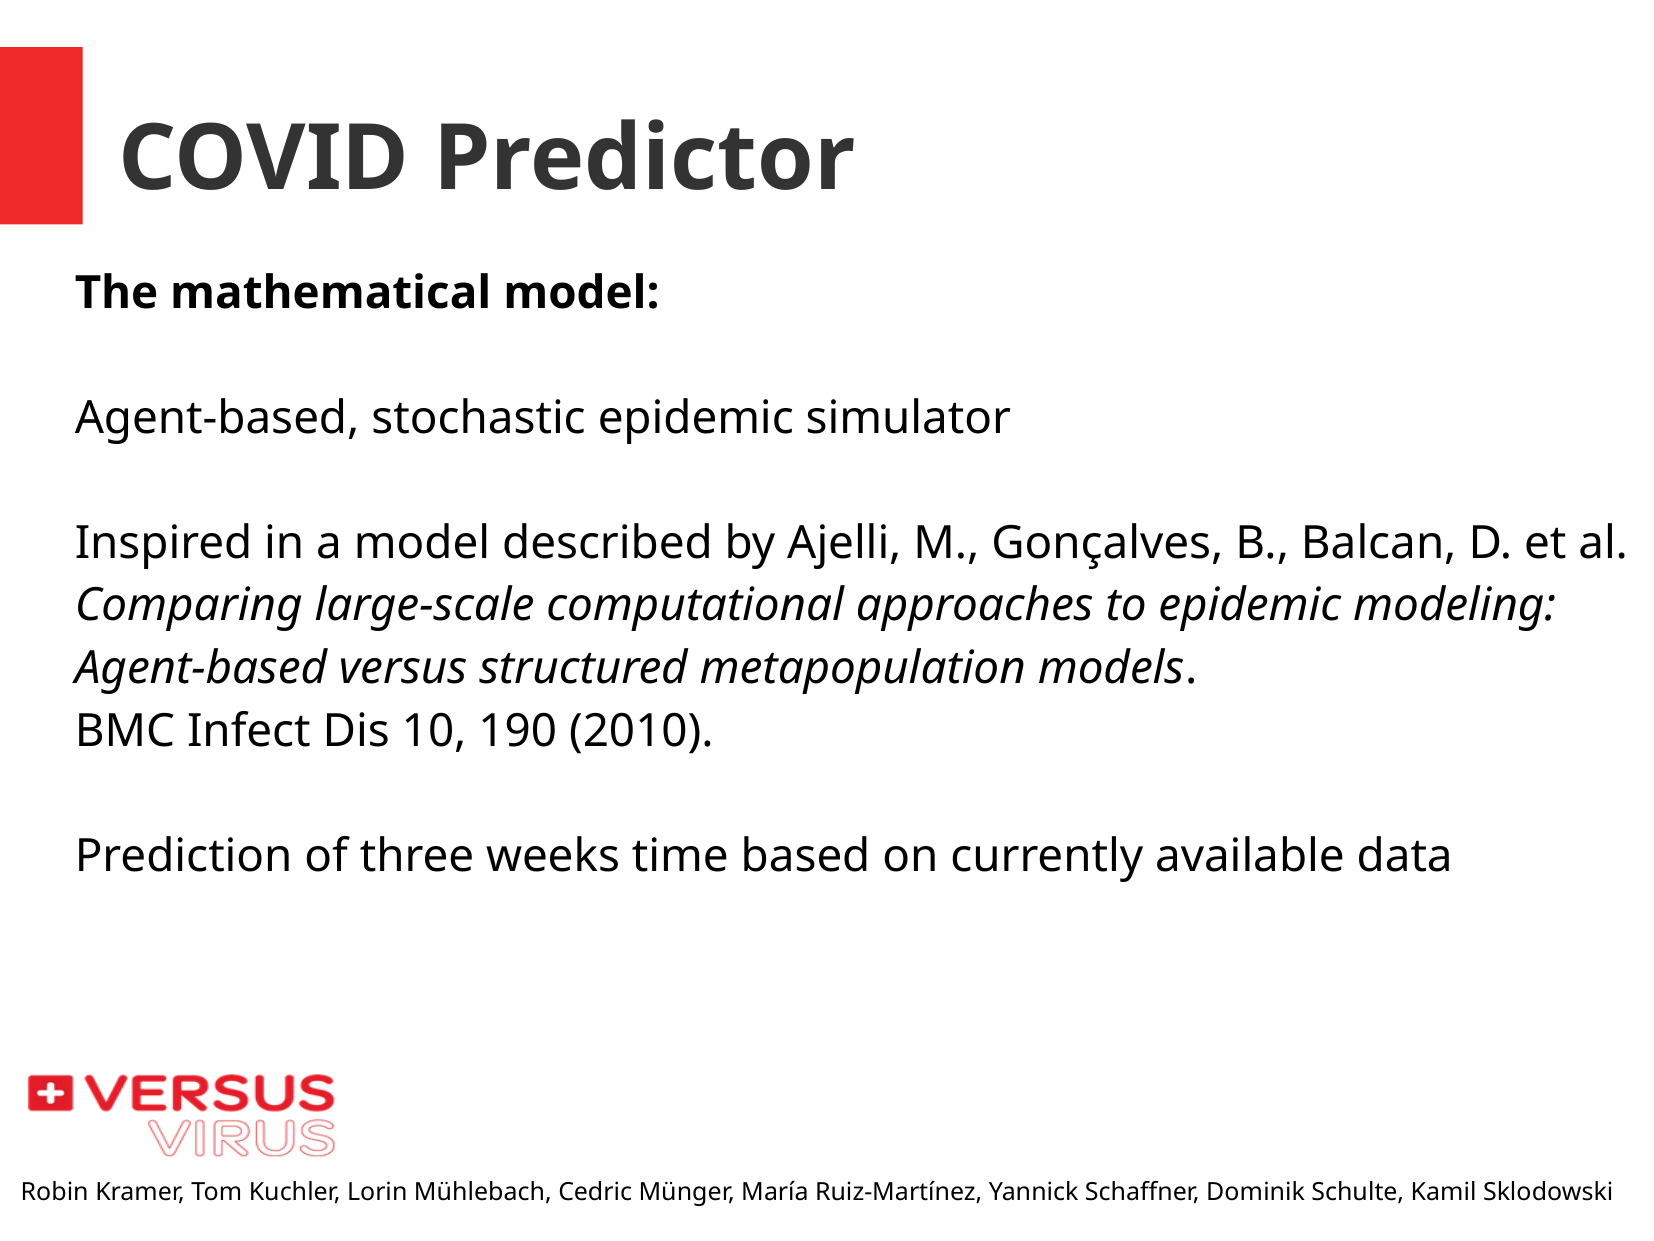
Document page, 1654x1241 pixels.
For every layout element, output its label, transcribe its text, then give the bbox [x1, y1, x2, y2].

text_box The mathematical model: Agent-based, stochastic epidemic simulator Inspired in a model described by Ajelli, M., Gonçalves, B., Balcan, D. et al. Comparing large-scale computational approaches to epidemic modeling: Agent-based versus structured metapopulation models. BMC Infect Dis 10, 190 (2010). Prediction of three weeks time based on currently available data [60, 251, 1482, 832]
title COVID Predictor [118, 49, 1571, 257]
text_box Robin Kramer, Tom Kuchler, Lorin Mühlebach, Cedric Münger, María Ruiz-Martínez, Yannick Schaffner, Dominik Schulte, Kamil Sklodowski [11, 1175, 1632, 1223]
